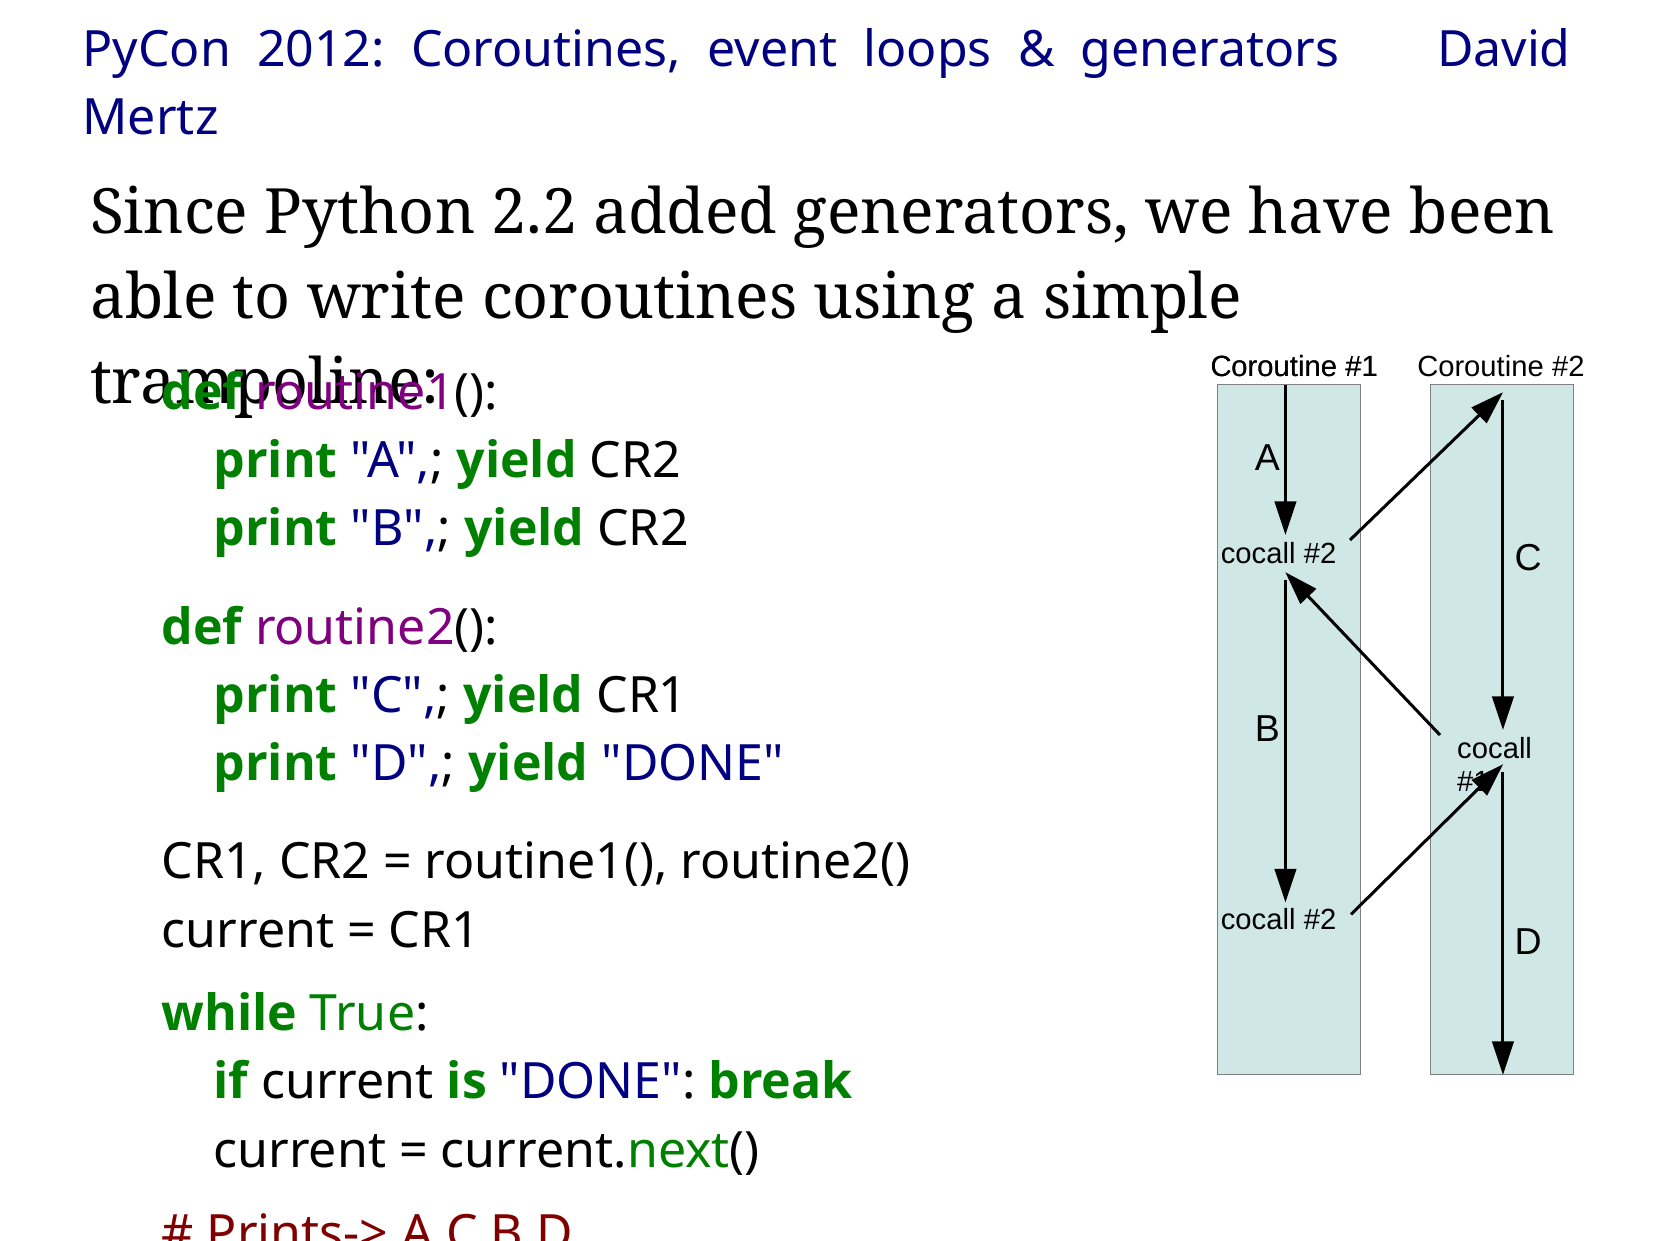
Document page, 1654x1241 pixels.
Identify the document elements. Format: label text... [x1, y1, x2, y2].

text_box A [1240, 428, 1295, 486]
text_box def routine1(): print "A",; yield CR2 print "B",; yield CR2 def routine2(): print "C",; yield CR1 print "D",; yield "DONE" CR1, CR2 = routine1(), routine2() current = CR1 while True: if current is "DONE": break current = current.next() # Prints-> A C B D [146, 348, 1141, 1107]
text_box D [1499, 912, 1557, 970]
text_box cocall #1 [1442, 724, 1588, 773]
text_box [1217, 908, 1361, 1075]
text_box B [1240, 700, 1295, 757]
text_box cocall #2 [1206, 529, 1352, 578]
text_box [1430, 391, 1574, 733]
text_box [1504, 773, 1574, 1075]
title PyCon 2012: Coroutines, event loops & generators David Mertz [82, 49, 1571, 113]
list Since Python 2.2 added generators, we have been able to write coroutines using a simple trampoline: [90, 167, 1561, 310]
text_box [1430, 728, 1480, 833]
text_box [1430, 773, 1502, 1075]
text_box cocall #2 [1206, 895, 1352, 944]
text_box C [1499, 528, 1557, 586]
text_box [1217, 578, 1361, 910]
text_box Coroutine #2 [1402, 342, 1600, 391]
text_box [1217, 391, 1284, 529]
text_box [1299, 533, 1361, 648]
text_box Coroutine #1 [1195, 342, 1393, 391]
text_box [1287, 391, 1361, 535]
